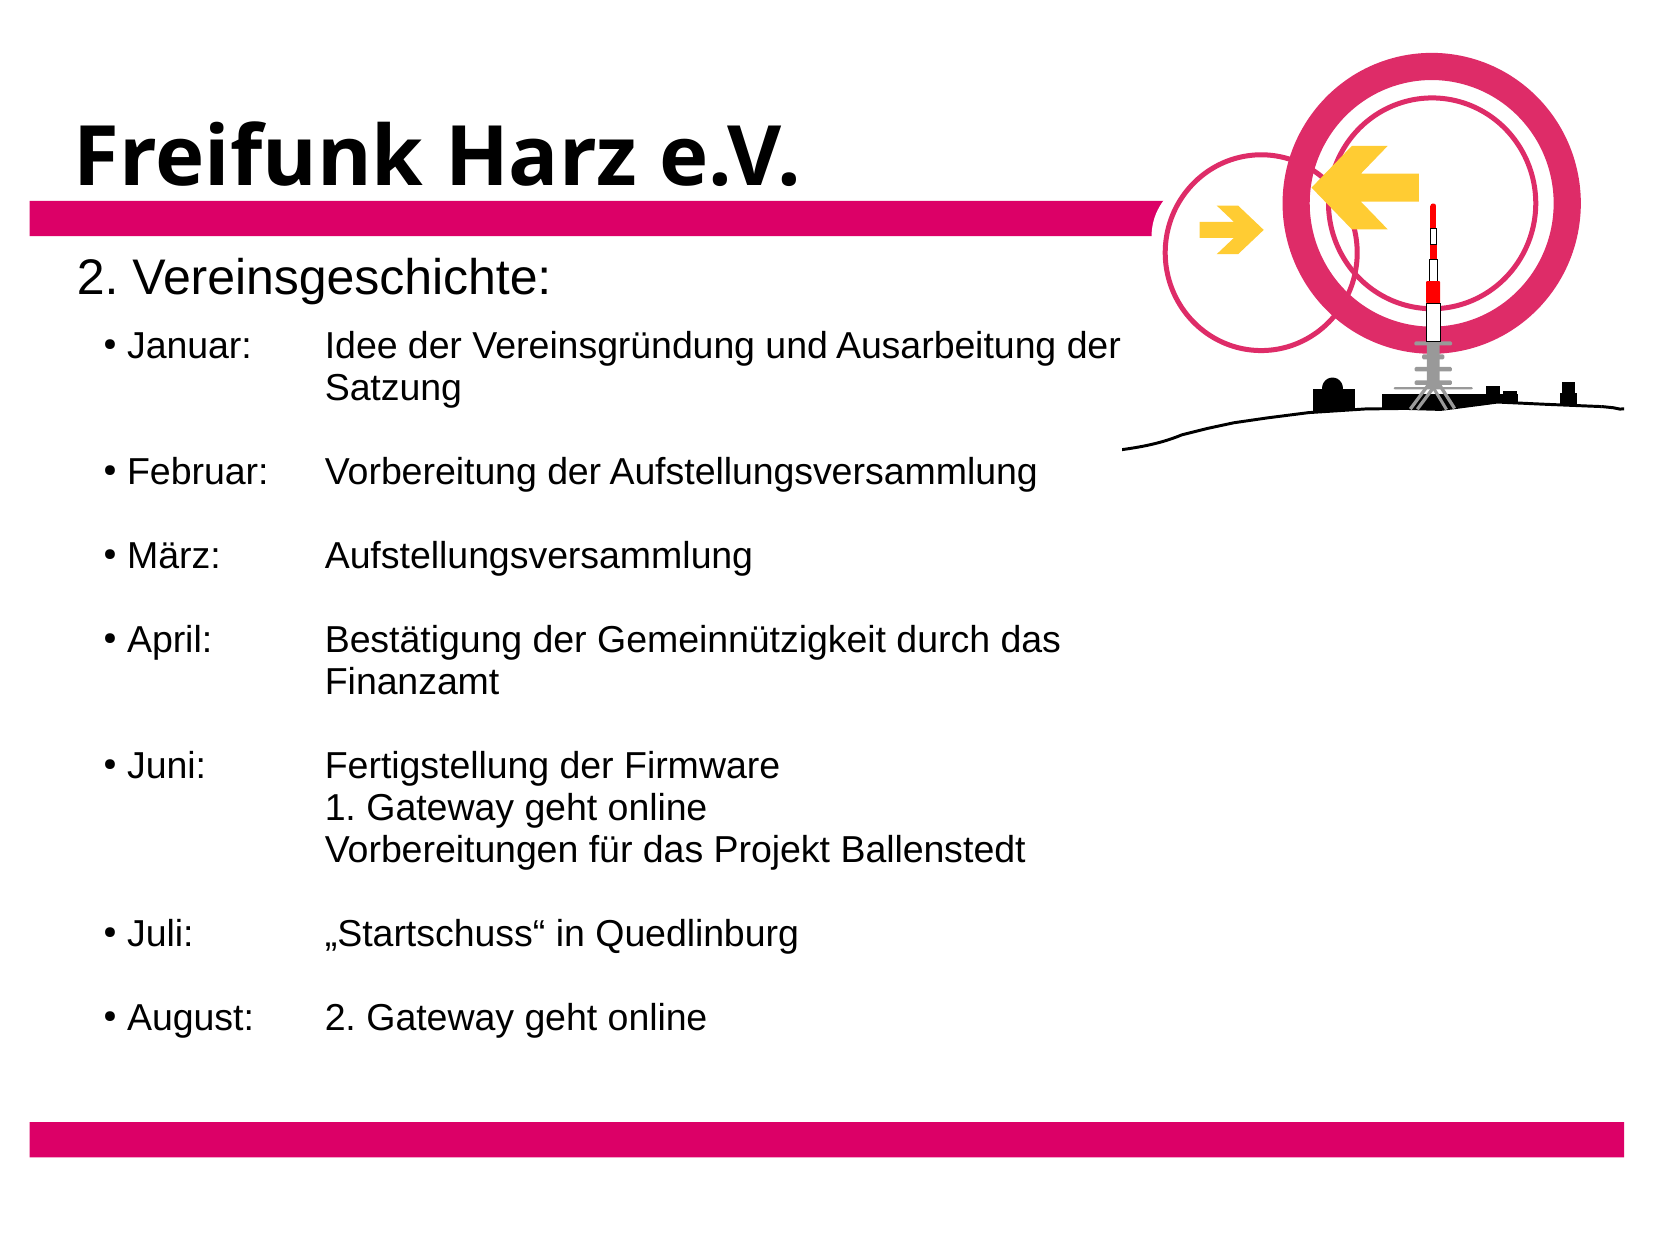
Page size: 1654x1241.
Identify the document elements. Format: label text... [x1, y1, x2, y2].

subtitle 2. Vereinsgeschichte: [76, 218, 697, 337]
text_box Januar: Idee der Vereinsgründung und Ausarbeitung der Satzung Februar: Vorbereitung der Aufstellungsversammlung März: Aufstellungsversammlung April: Bestätigung der Gemeinnützigkeit durch das Finanzamt Juni: Fertigstellung der Firmware 1. Gateway geht online Vorbereitungen für das Projekt Ballenstedt Juli: „Startschuss“ in Quedlinburg August: 2. Gateway geht online [88, 317, 1152, 1088]
